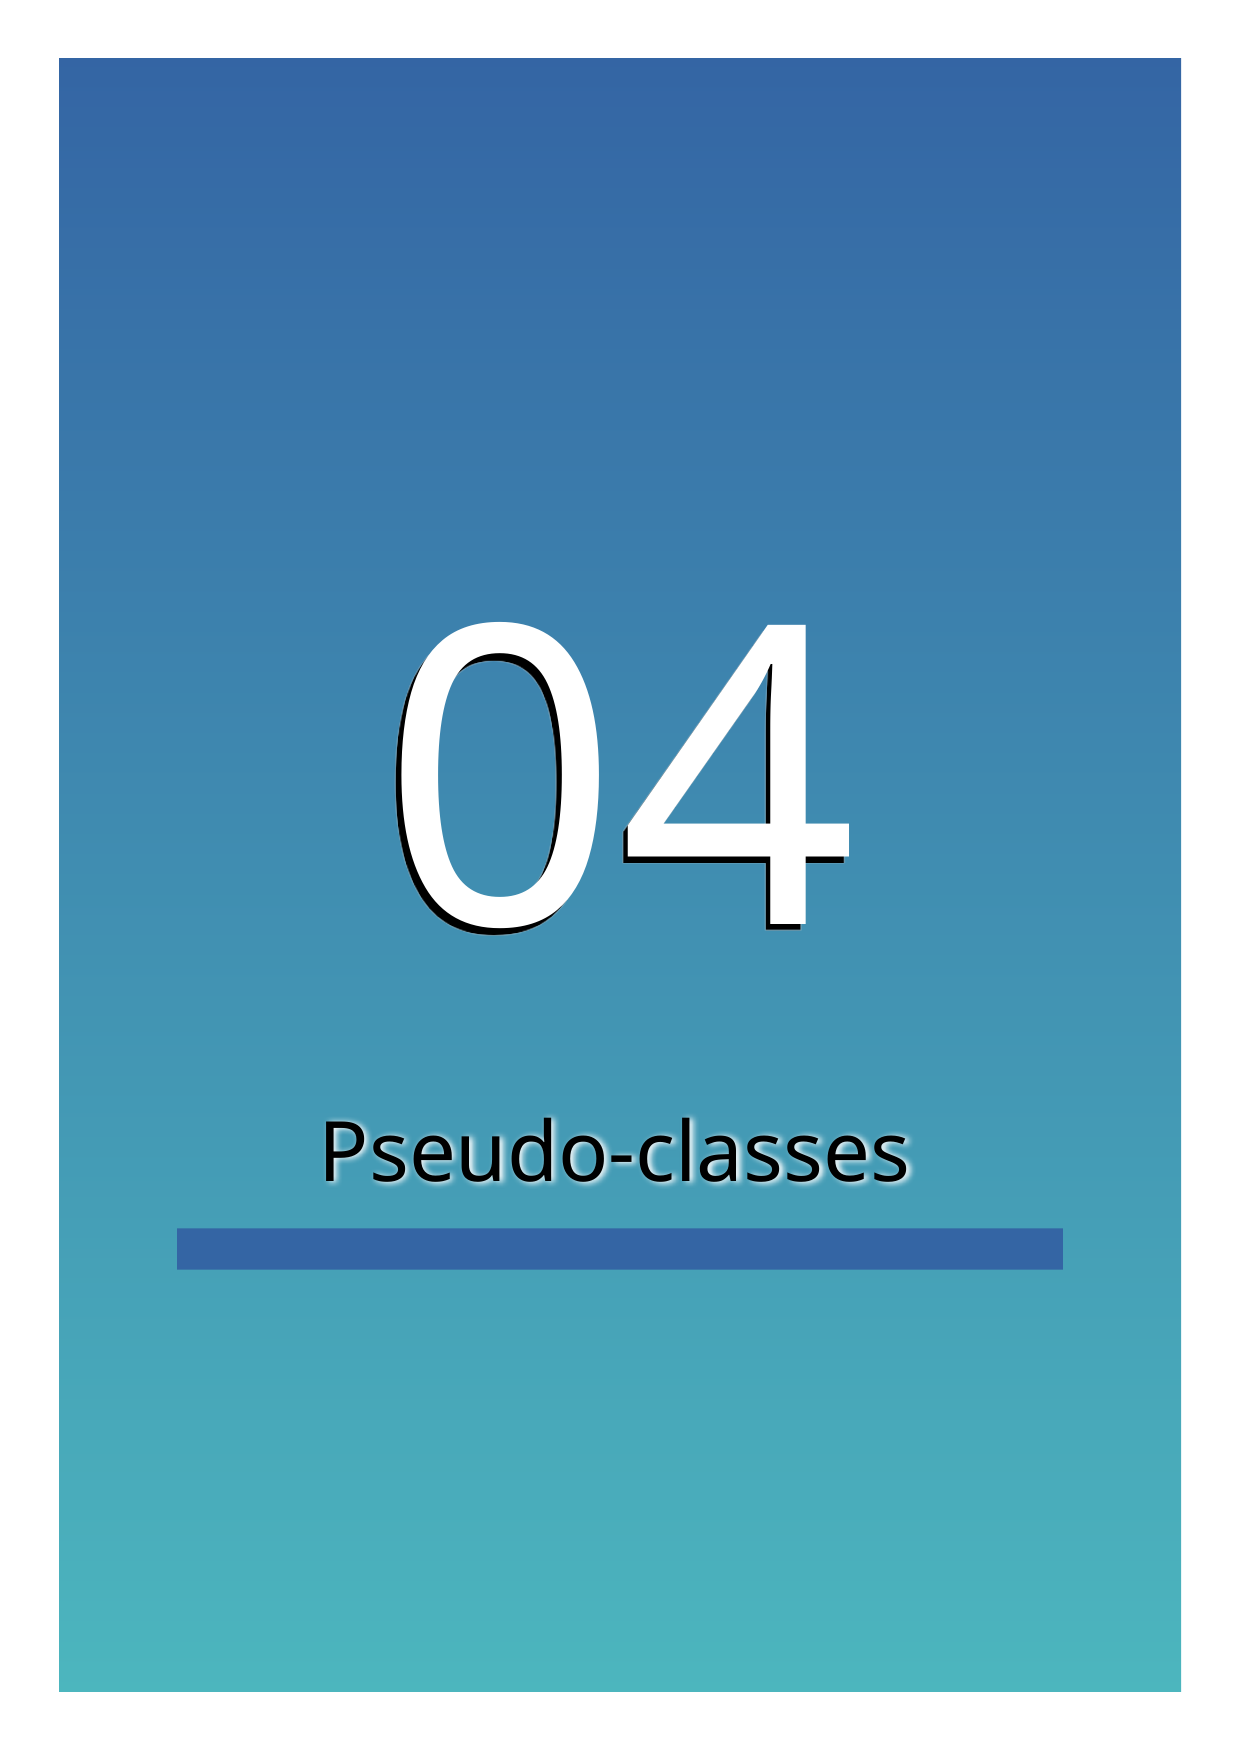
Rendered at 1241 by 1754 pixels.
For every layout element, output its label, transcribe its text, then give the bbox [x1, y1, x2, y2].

title 04 [59, 468, 1182, 1057]
list Pseudo-classes [59, 1092, 1123, 1241]
text_box [59, 1057, 1182, 1692]
text_box [59, 58, 1182, 468]
